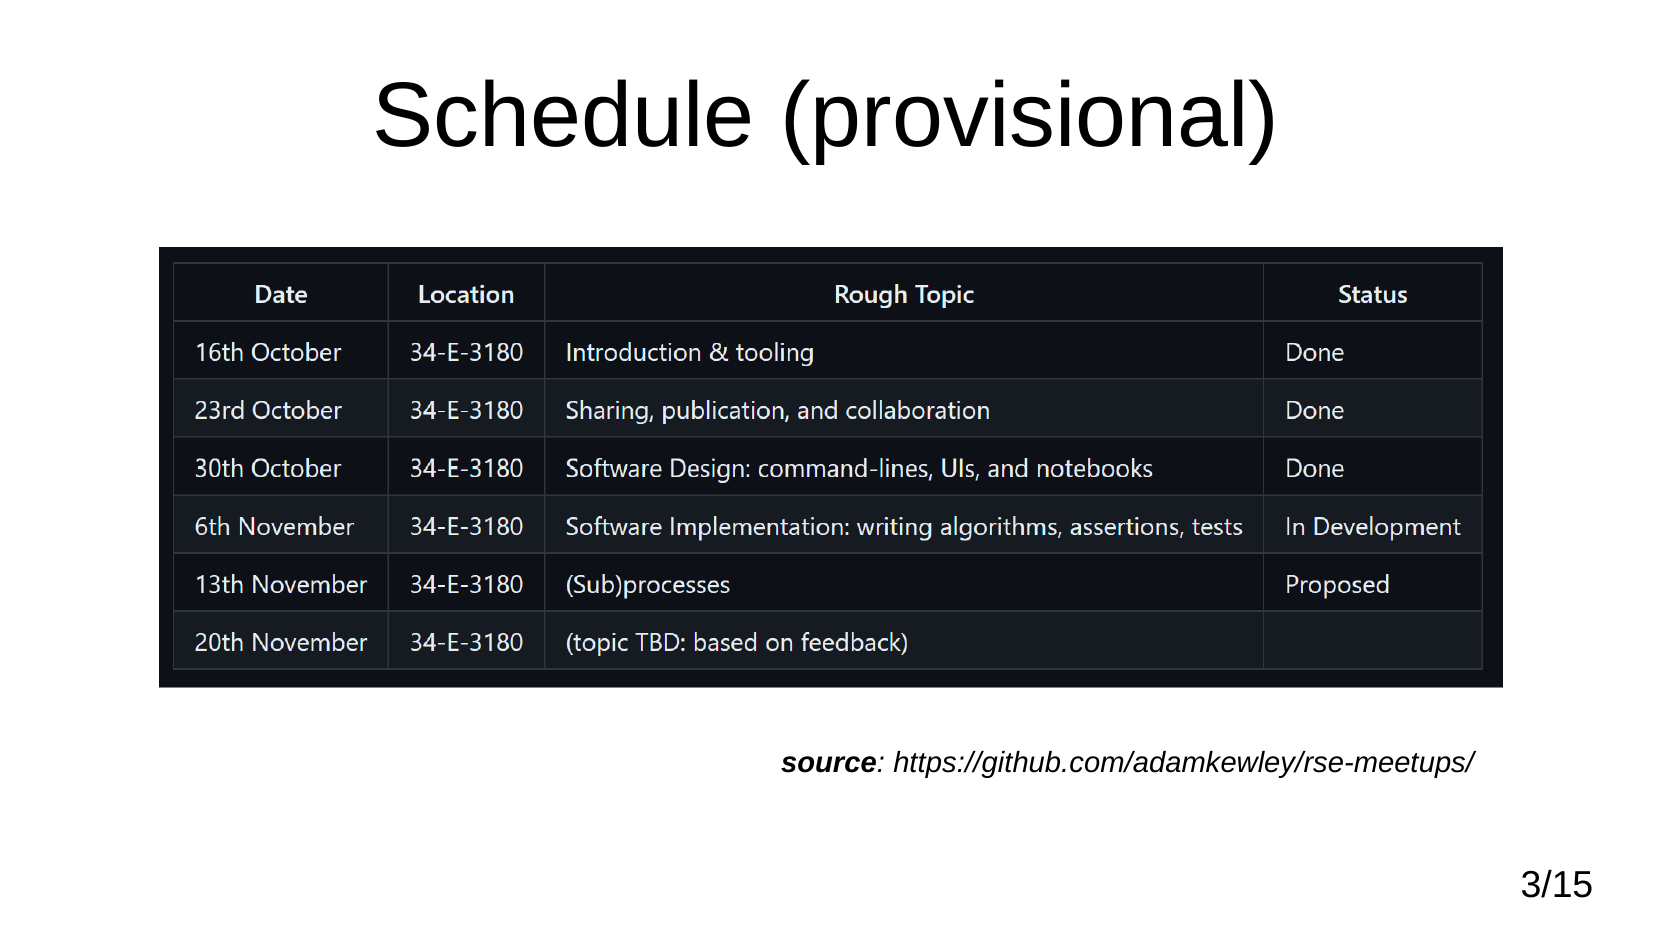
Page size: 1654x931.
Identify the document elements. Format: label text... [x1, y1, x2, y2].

text_box <number>/15 [1505, 856, 1625, 931]
title Schedule (provisional) [82, 37, 1571, 193]
picture [159, 247, 1503, 688]
text_box source: https://github.com/adamkewley/rse-meetups/ [717, 738, 1490, 796]
